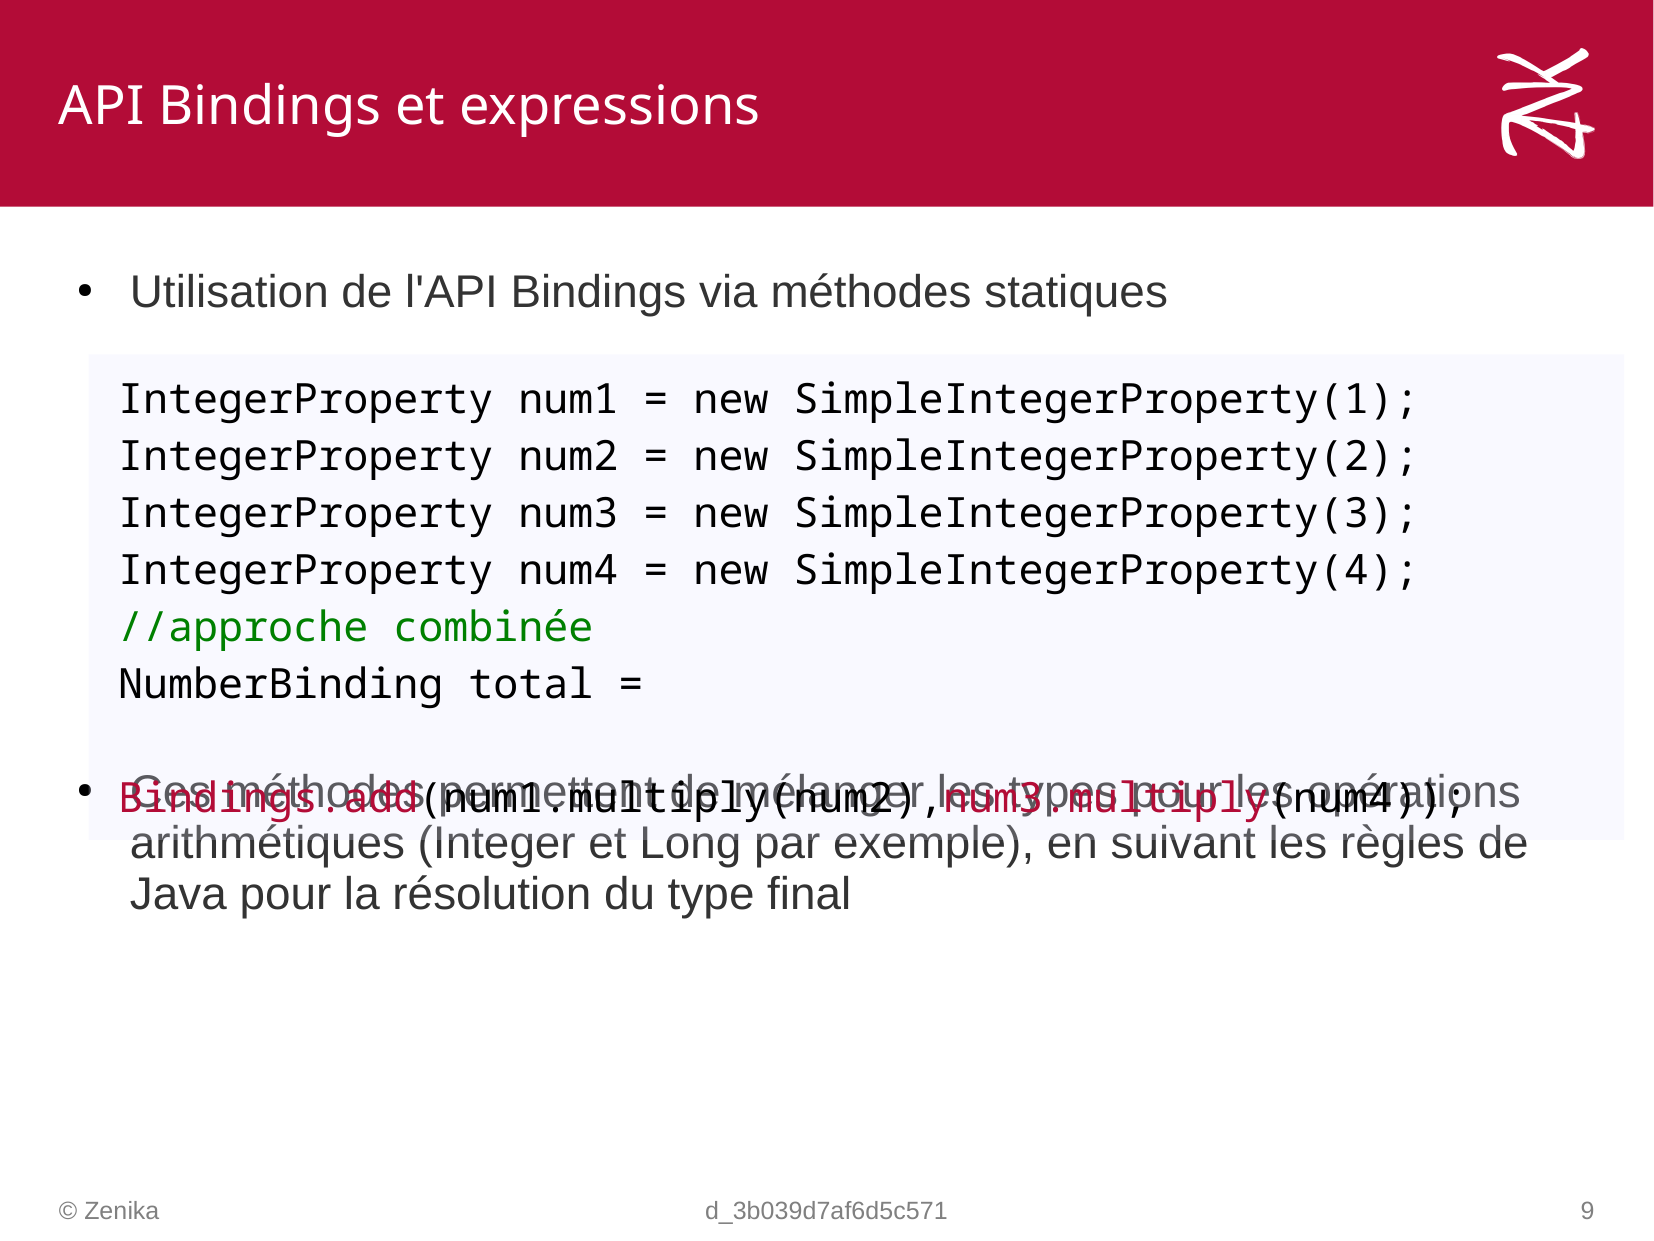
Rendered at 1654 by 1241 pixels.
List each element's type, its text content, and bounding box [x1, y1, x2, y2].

text_box IntegerProperty num1 = new SimpleIntegerProperty(1); IntegerProperty num2 = new SimpleIntegerProperty(2); IntegerProperty num3 = new SimpleIntegerProperty(3); IntegerProperty num4 = new SimpleIntegerProperty(4); //approche combinée NumberBinding total = Bindings.add(num1.multiply(num2),num3.multiply(num4)); [88, 354, 1625, 724]
title API Bindings et expressions [59, 29, 1595, 178]
list Utilisation de l'API Bindings via méthodes statiques Ces méthodes permettent de mélanger les types pour les opérations arithmétiques (Integer et Long par exemple), en suivant les règles de Java pour la résolution du type final [59, 265, 1595, 1182]
